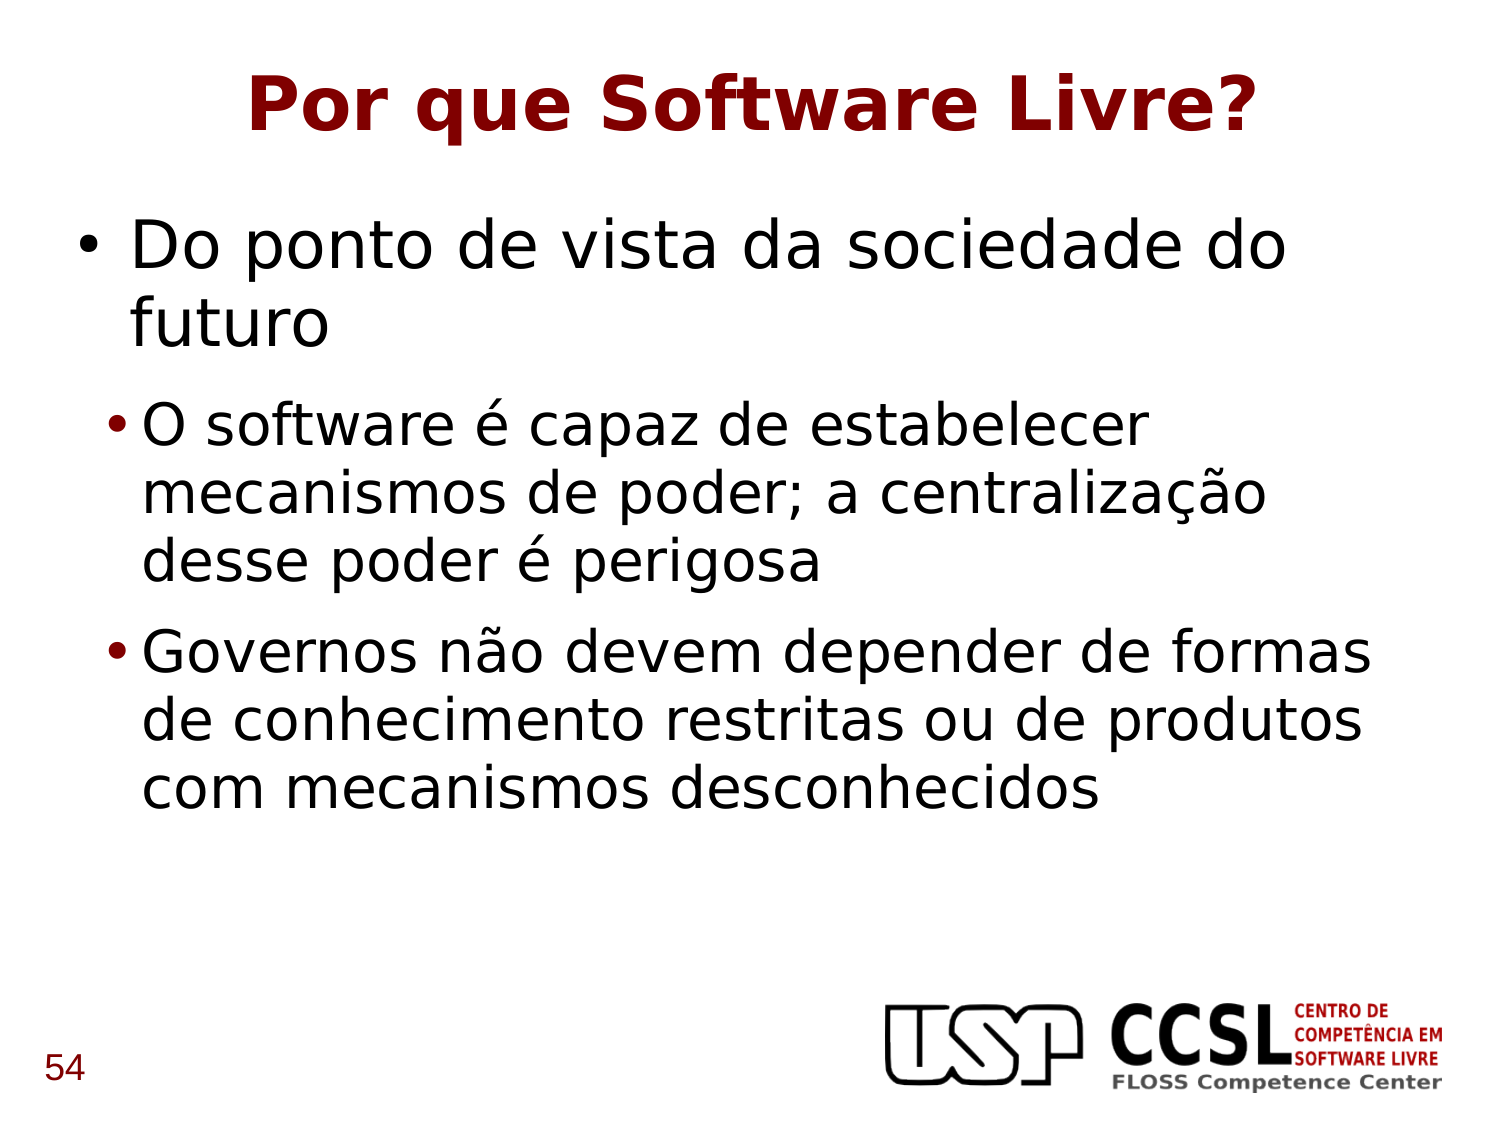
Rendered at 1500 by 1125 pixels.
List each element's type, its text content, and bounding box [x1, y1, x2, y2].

picture [885, 1003, 1442, 1093]
title Por que Software Livre? [59, 29, 1447, 180]
list Do ponto de vista da sociedade do futuro O software é capaz de estabelecer mecanismos de poder; a centralização desse poder é perigosa Governos não devem depender de formas de conhecimento restritas ou de produtos com mecanismos desconhecidos [59, 206, 1447, 950]
